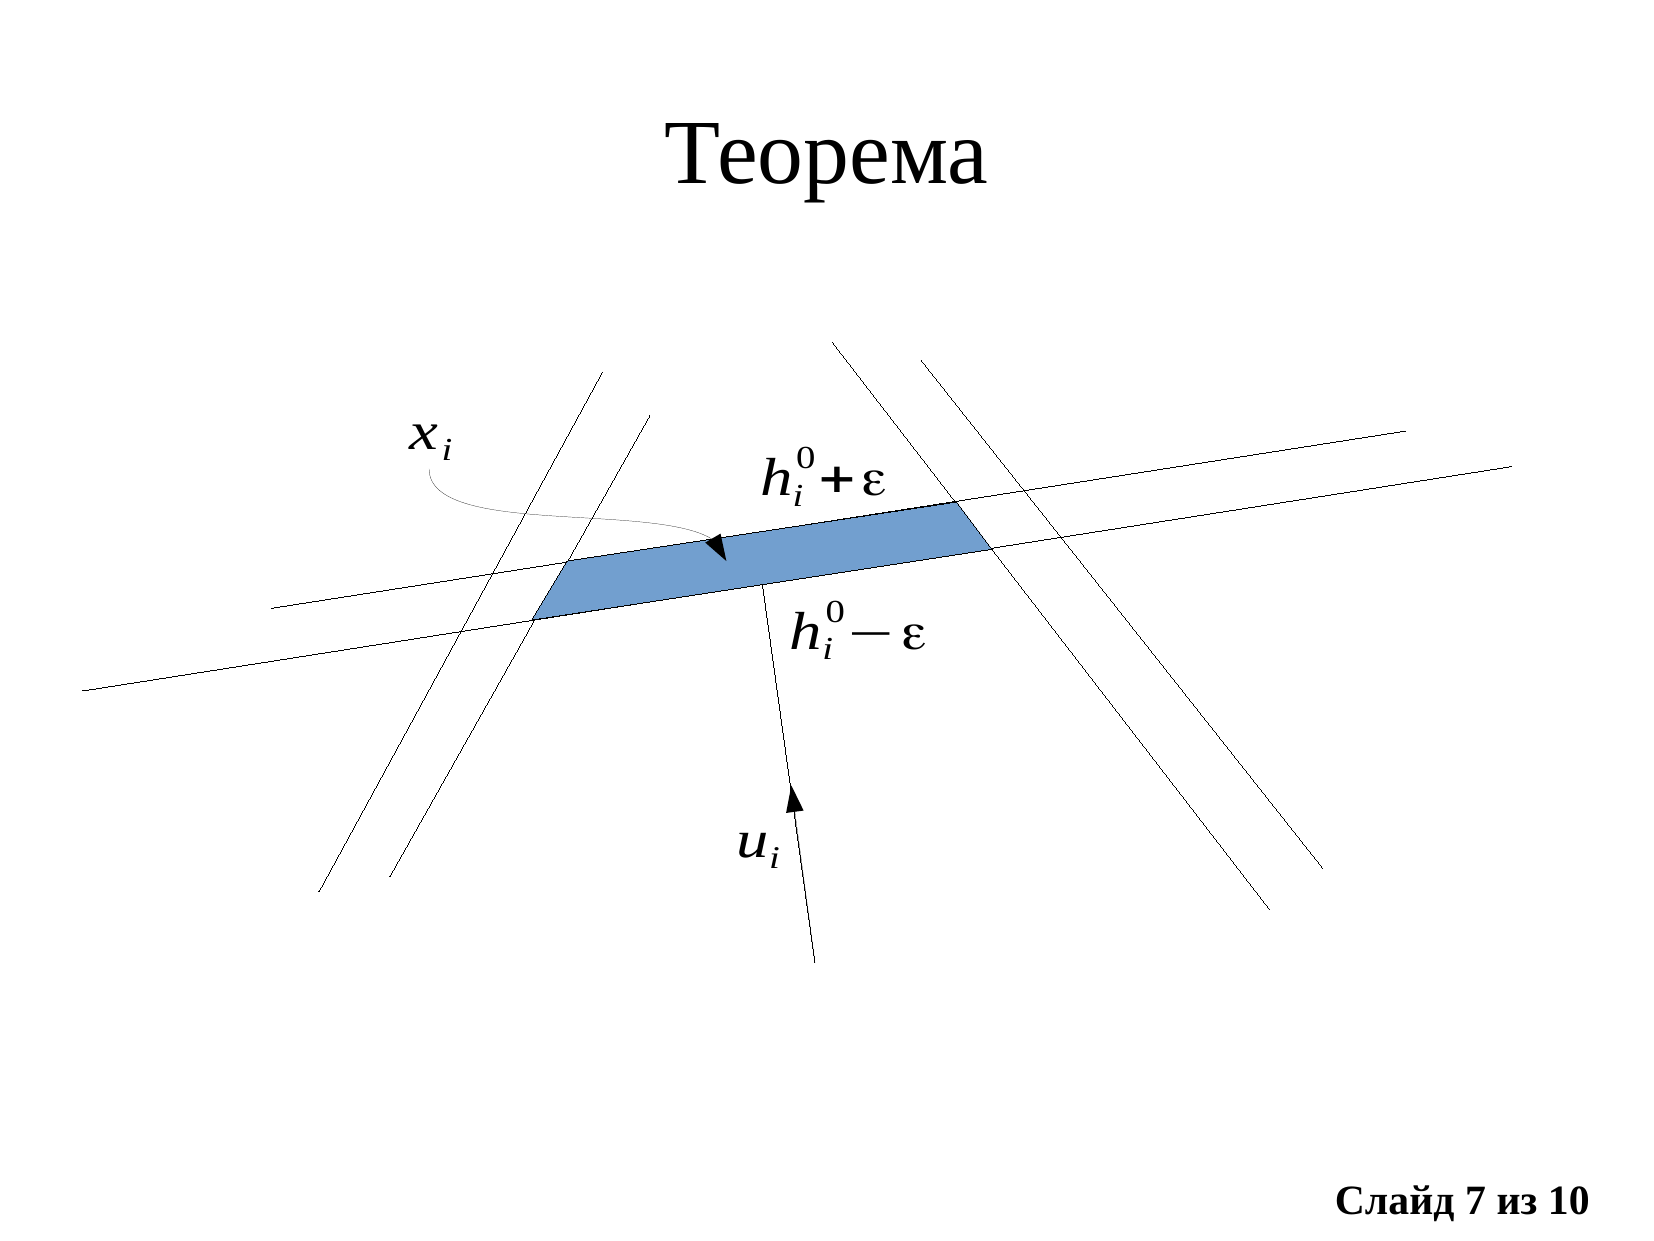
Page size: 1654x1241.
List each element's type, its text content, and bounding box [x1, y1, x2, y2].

chart [389, 401, 469, 469]
text_box [531, 501, 993, 621]
chart [744, 439, 904, 514]
chart [720, 809, 798, 877]
chart [773, 592, 944, 668]
title Теорема [82, 49, 1571, 257]
